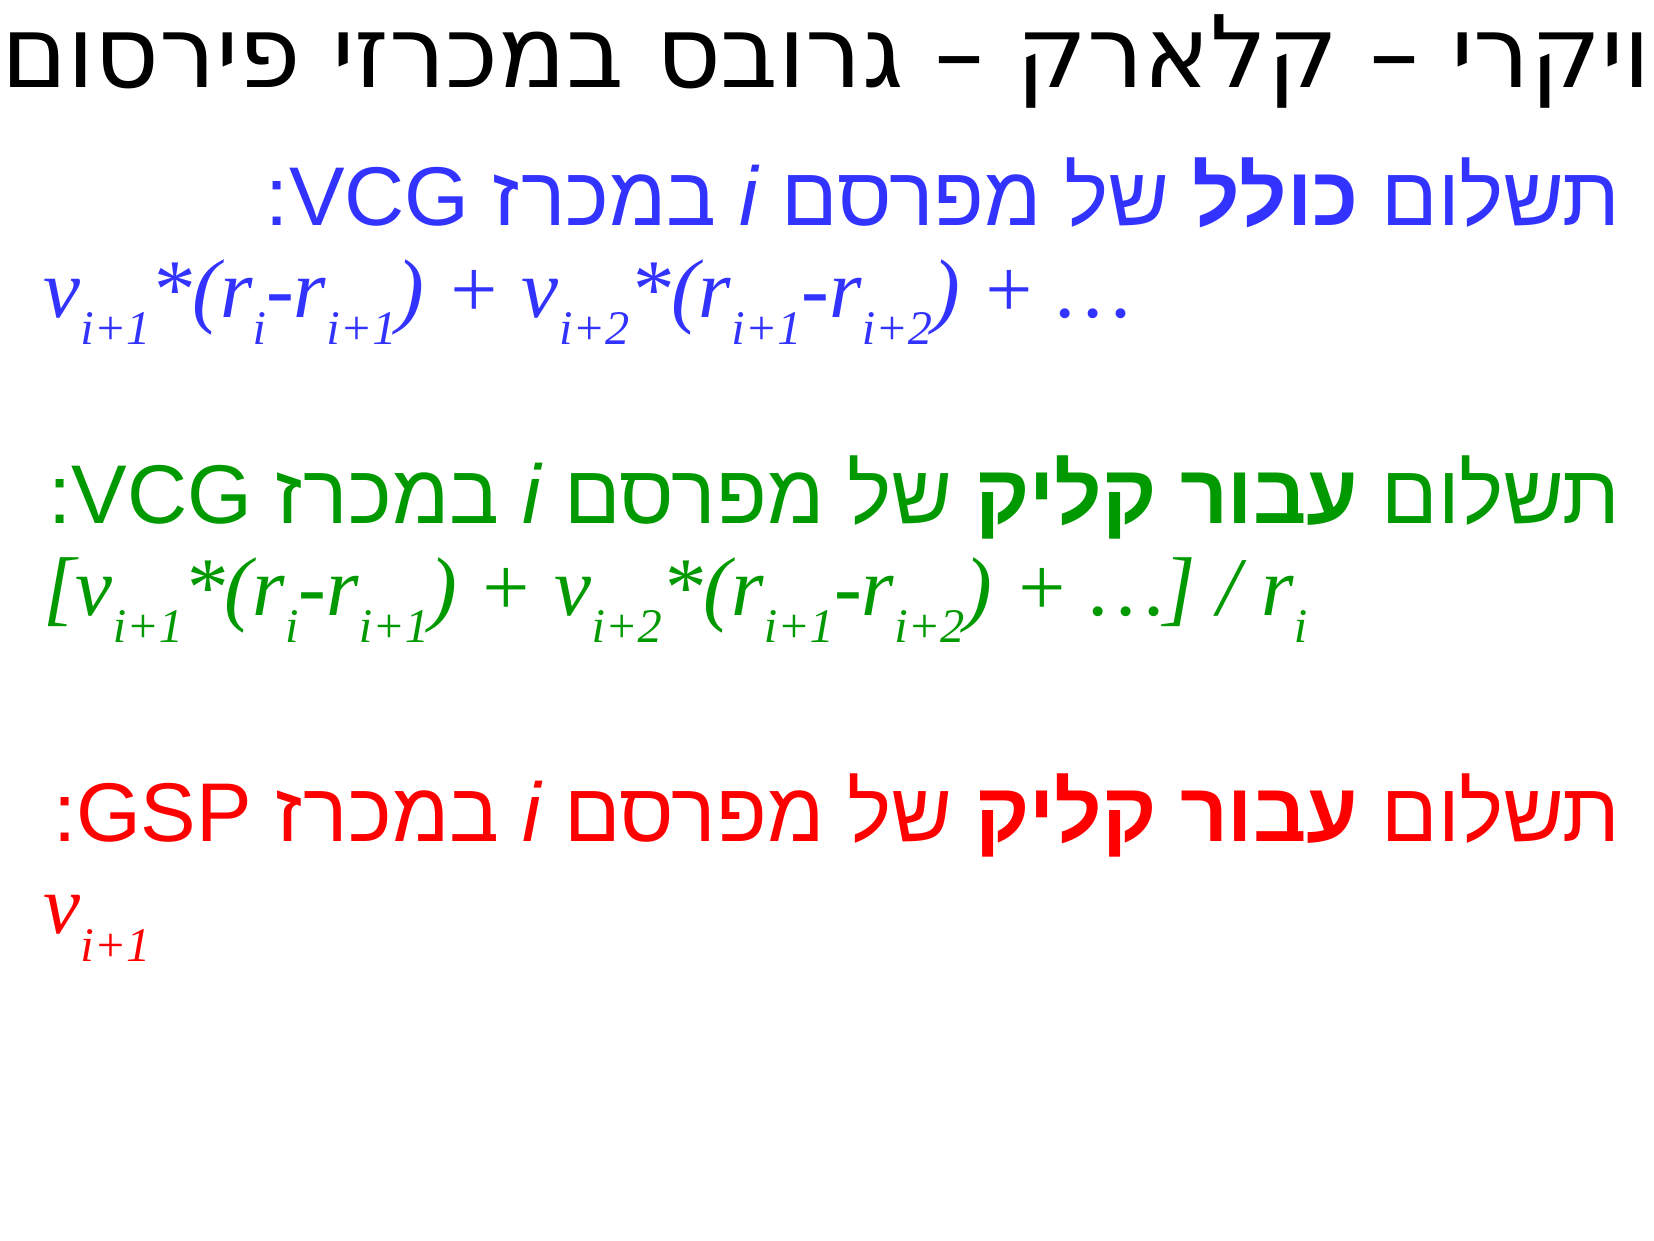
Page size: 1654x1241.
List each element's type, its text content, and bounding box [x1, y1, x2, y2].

title ויקרי – קלארק – גרובס במכרזי פירסום [0, 0, 1654, 112]
text_box תשלום כולל של מפרסם i במכרז VCG: vi+1*(ri-ri+1) + vi+2*(ri+1-ri+2) + … תשלום עבור קליק של מפרסם i במכרז VCG: [vi+1*(ri-ri+1) + vi+2*(ri+1-ri+2) + …] / ri תשלום עבור קליק של מפרסם i במכרז GSP: vi+1 [28, 142, 1636, 990]
